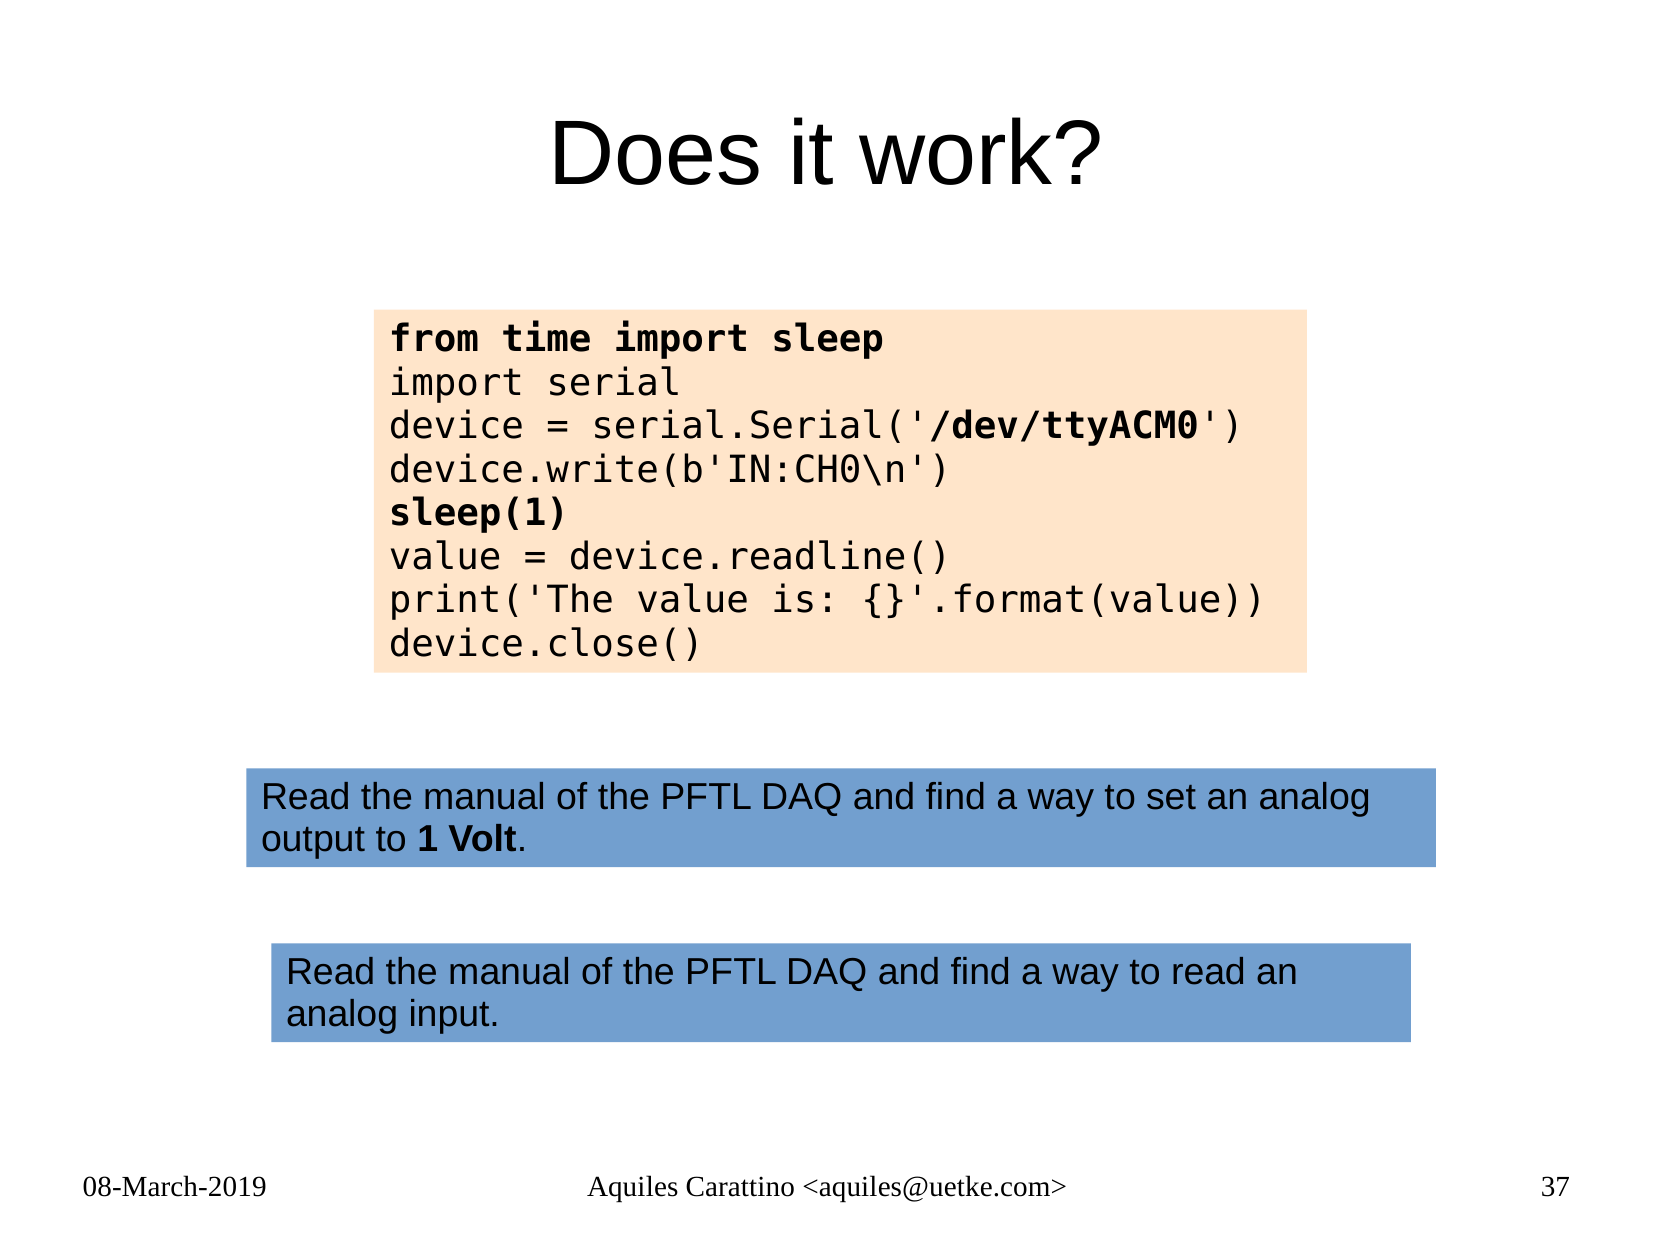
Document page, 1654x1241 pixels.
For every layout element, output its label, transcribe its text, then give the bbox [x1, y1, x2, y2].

title Does it work? [82, 49, 1571, 257]
text_box Read the manual of the PFTL DAQ and find a way to read an analog input. [271, 943, 1411, 1043]
text_box Read the manual of the PFTL DAQ and find a way to set an analog output to 1 Volt. [246, 768, 1436, 868]
text_box from time import sleep import serial device = serial.Serial('/dev/ttyACM0') device.write(b'IN:CH0\n') sleep(1) value = device.readline() print('The value is: {}'.format(value)) device.close() [373, 309, 1307, 673]
